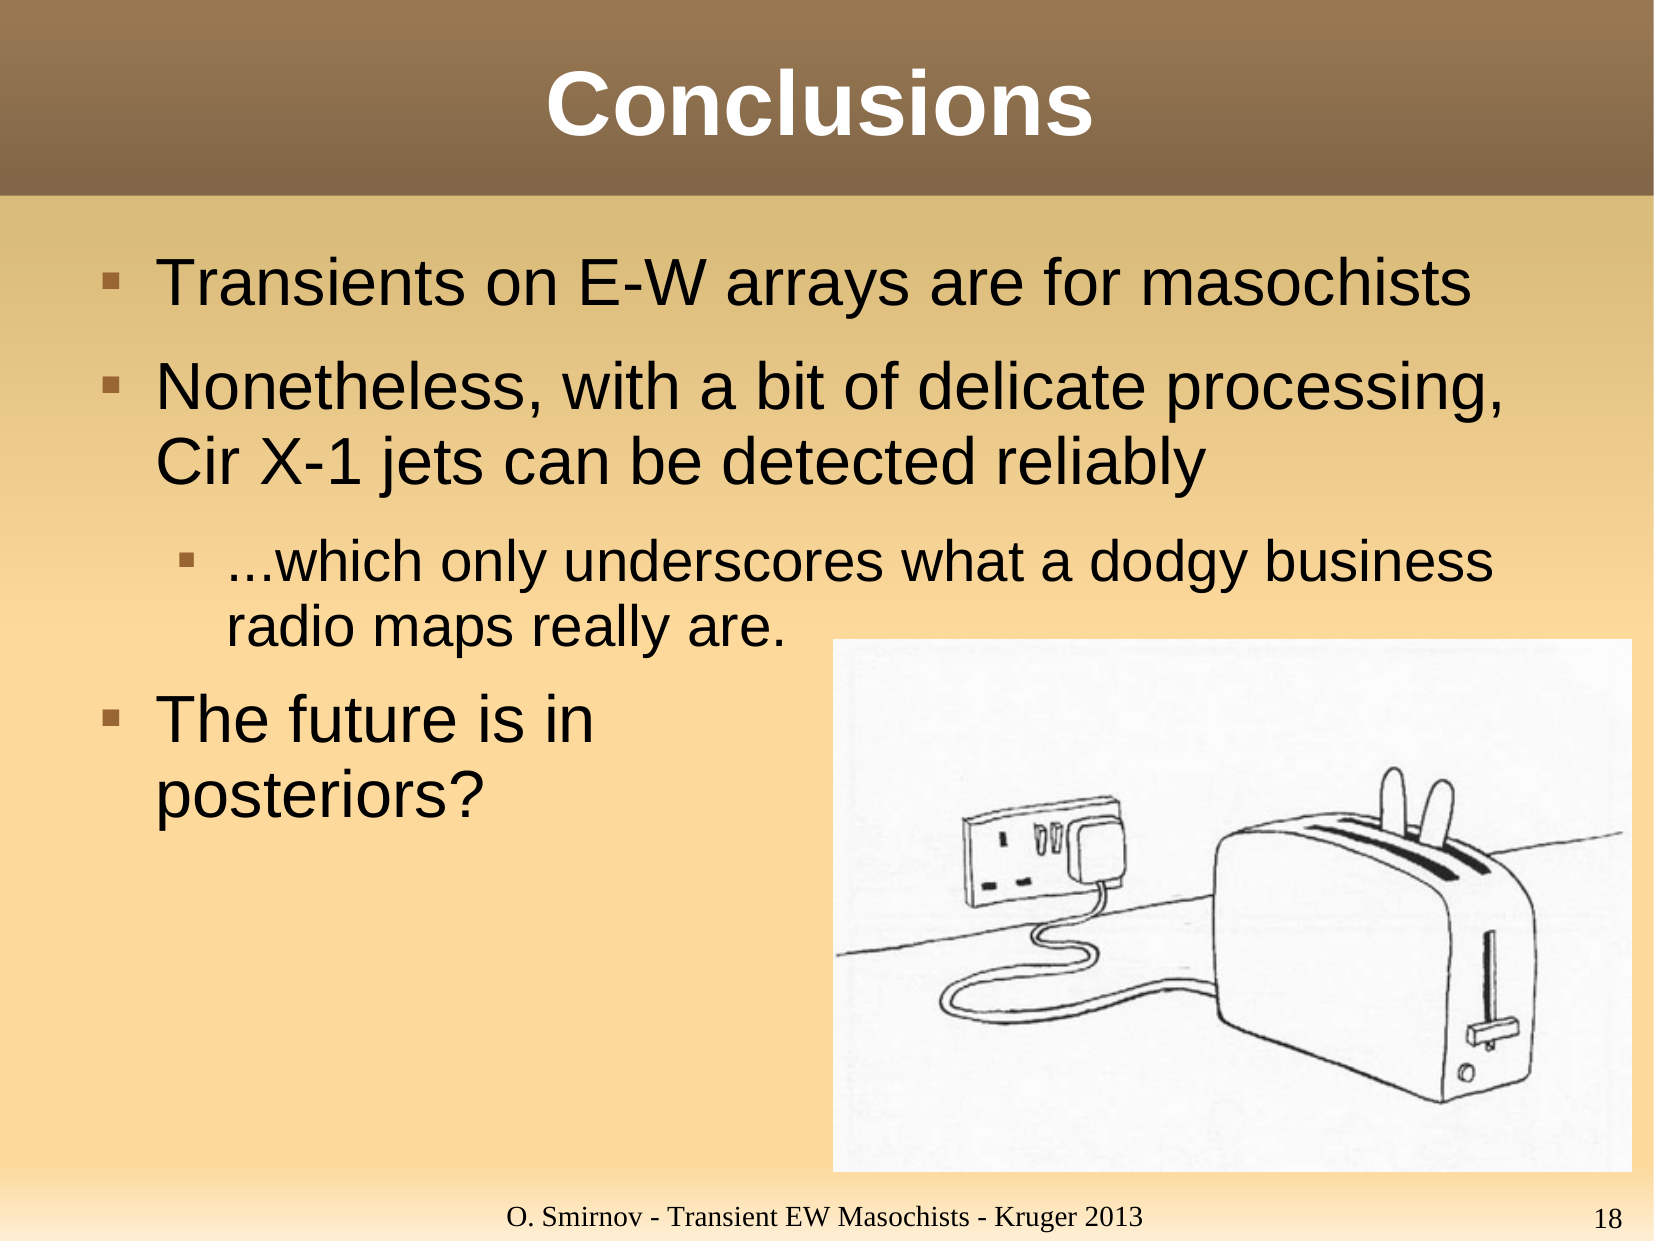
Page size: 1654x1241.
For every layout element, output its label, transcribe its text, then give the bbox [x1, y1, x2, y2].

picture [0, 0, 1654, 1241]
title Conclusions [76, 0, 1565, 208]
list Transients on E-W arrays are for masochists Nonetheless, with a bit of delicate processing, Cir X-1 jets can be detected reliably ...which only underscores what a dodgy business radio maps really are. The future is in posteriors? [84, 244, 1574, 1064]
